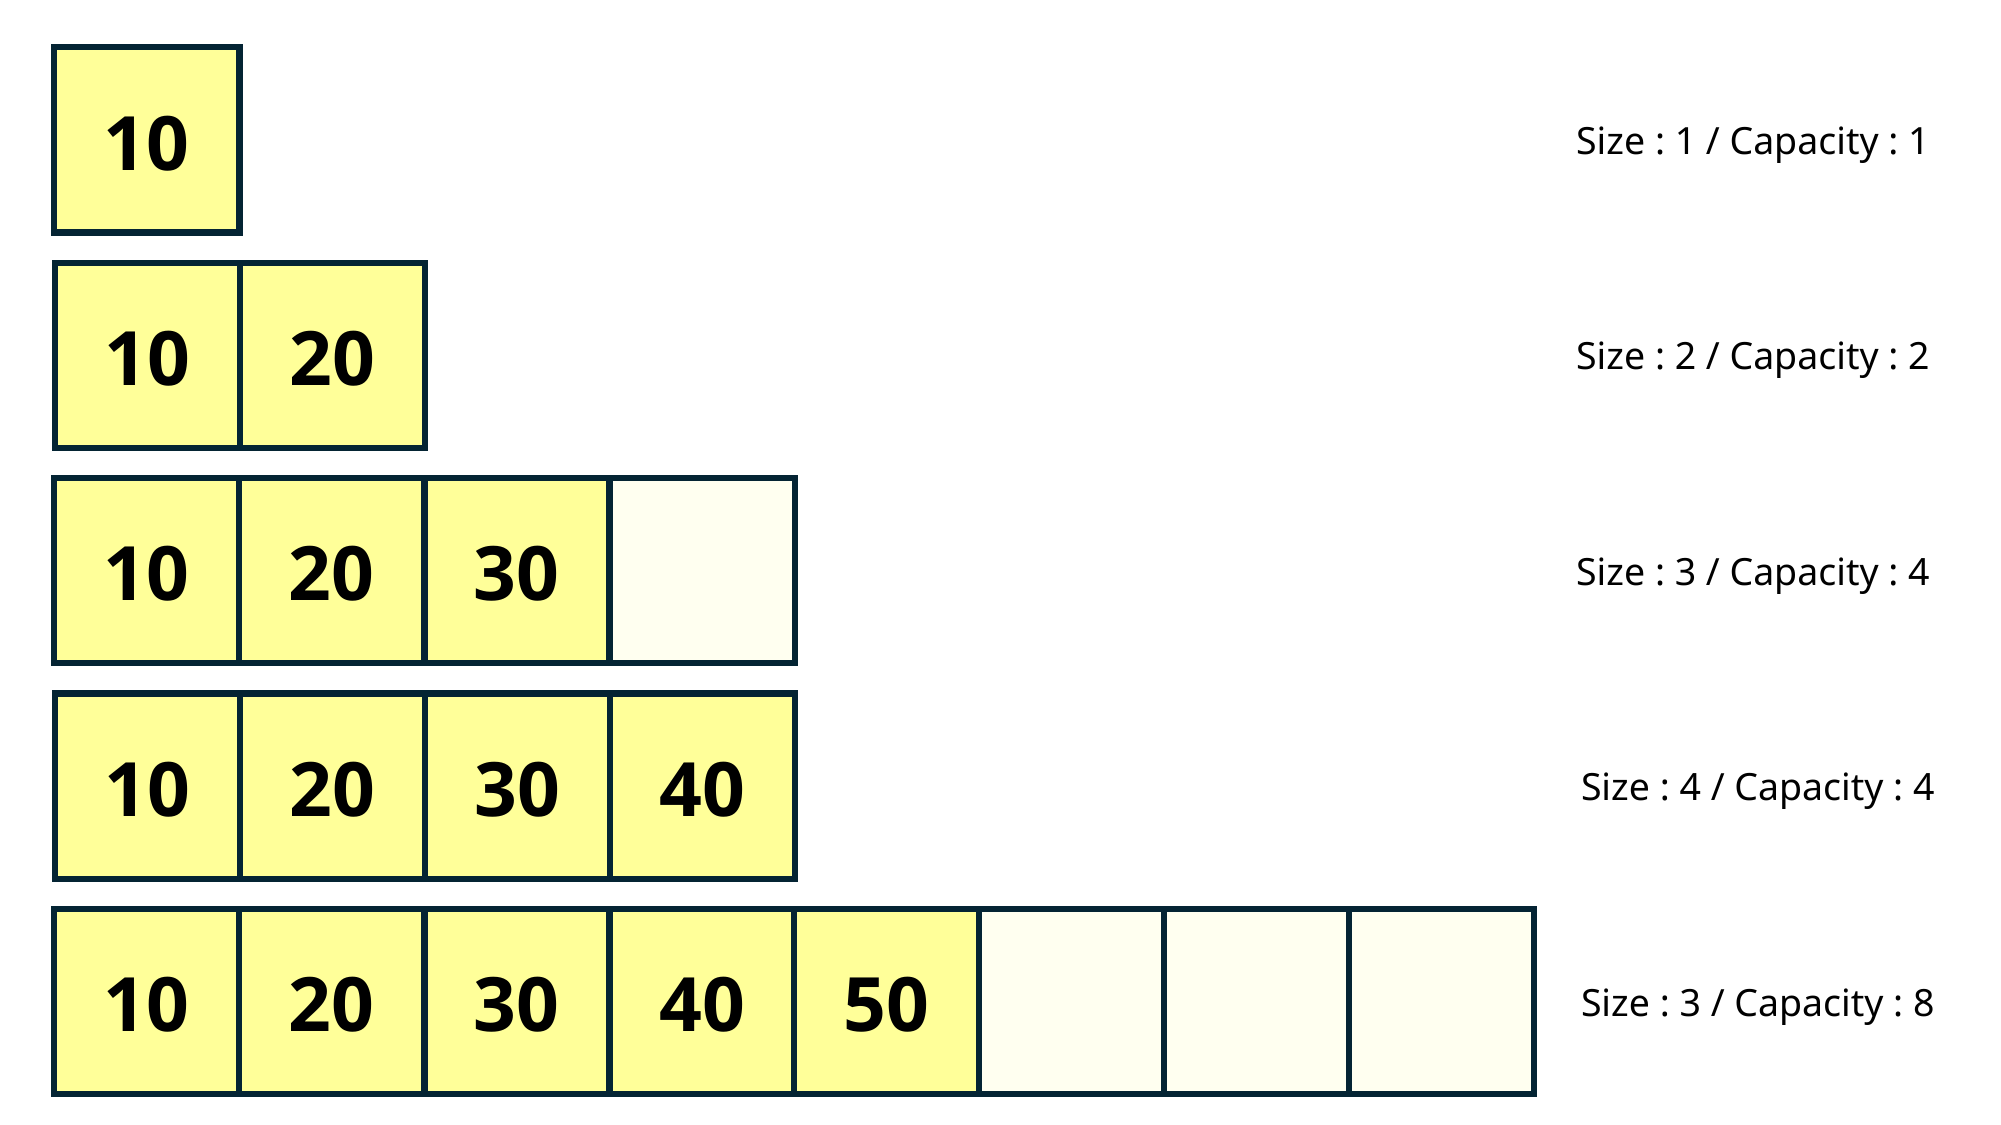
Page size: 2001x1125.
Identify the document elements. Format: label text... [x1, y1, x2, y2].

text_box [979, 909, 1534, 1094]
text_box 20 [240, 263, 425, 448]
text_box 20 [239, 478, 424, 663]
text_box 10 [55, 694, 240, 879]
text_box 50 [794, 909, 979, 1094]
text_box 10 [54, 478, 239, 663]
text_box 30 [424, 909, 610, 1094]
text_box 20 [239, 909, 424, 1094]
text_box 10 [54, 47, 239, 233]
text_box 40 [610, 909, 794, 1094]
text_box [610, 478, 795, 663]
text_box 40 [610, 694, 795, 879]
text_box 10 [55, 263, 240, 448]
text_box Size : 4 / Capacity : 4 [1546, 755, 1970, 817]
text_box 10 [54, 909, 239, 1094]
text_box 20 [240, 694, 425, 879]
text_box Size : 3 / Capacity : 8 [1546, 971, 1970, 1032]
text_box Size : 2 / Capacity : 2 [1542, 325, 1965, 386]
text_box Size : 3 / Capacity : 4 [1542, 540, 1965, 602]
text_box 30 [425, 694, 610, 879]
text_box 30 [424, 478, 610, 663]
text_box Size : 1 / Capacity : 1 [1542, 109, 1965, 171]
